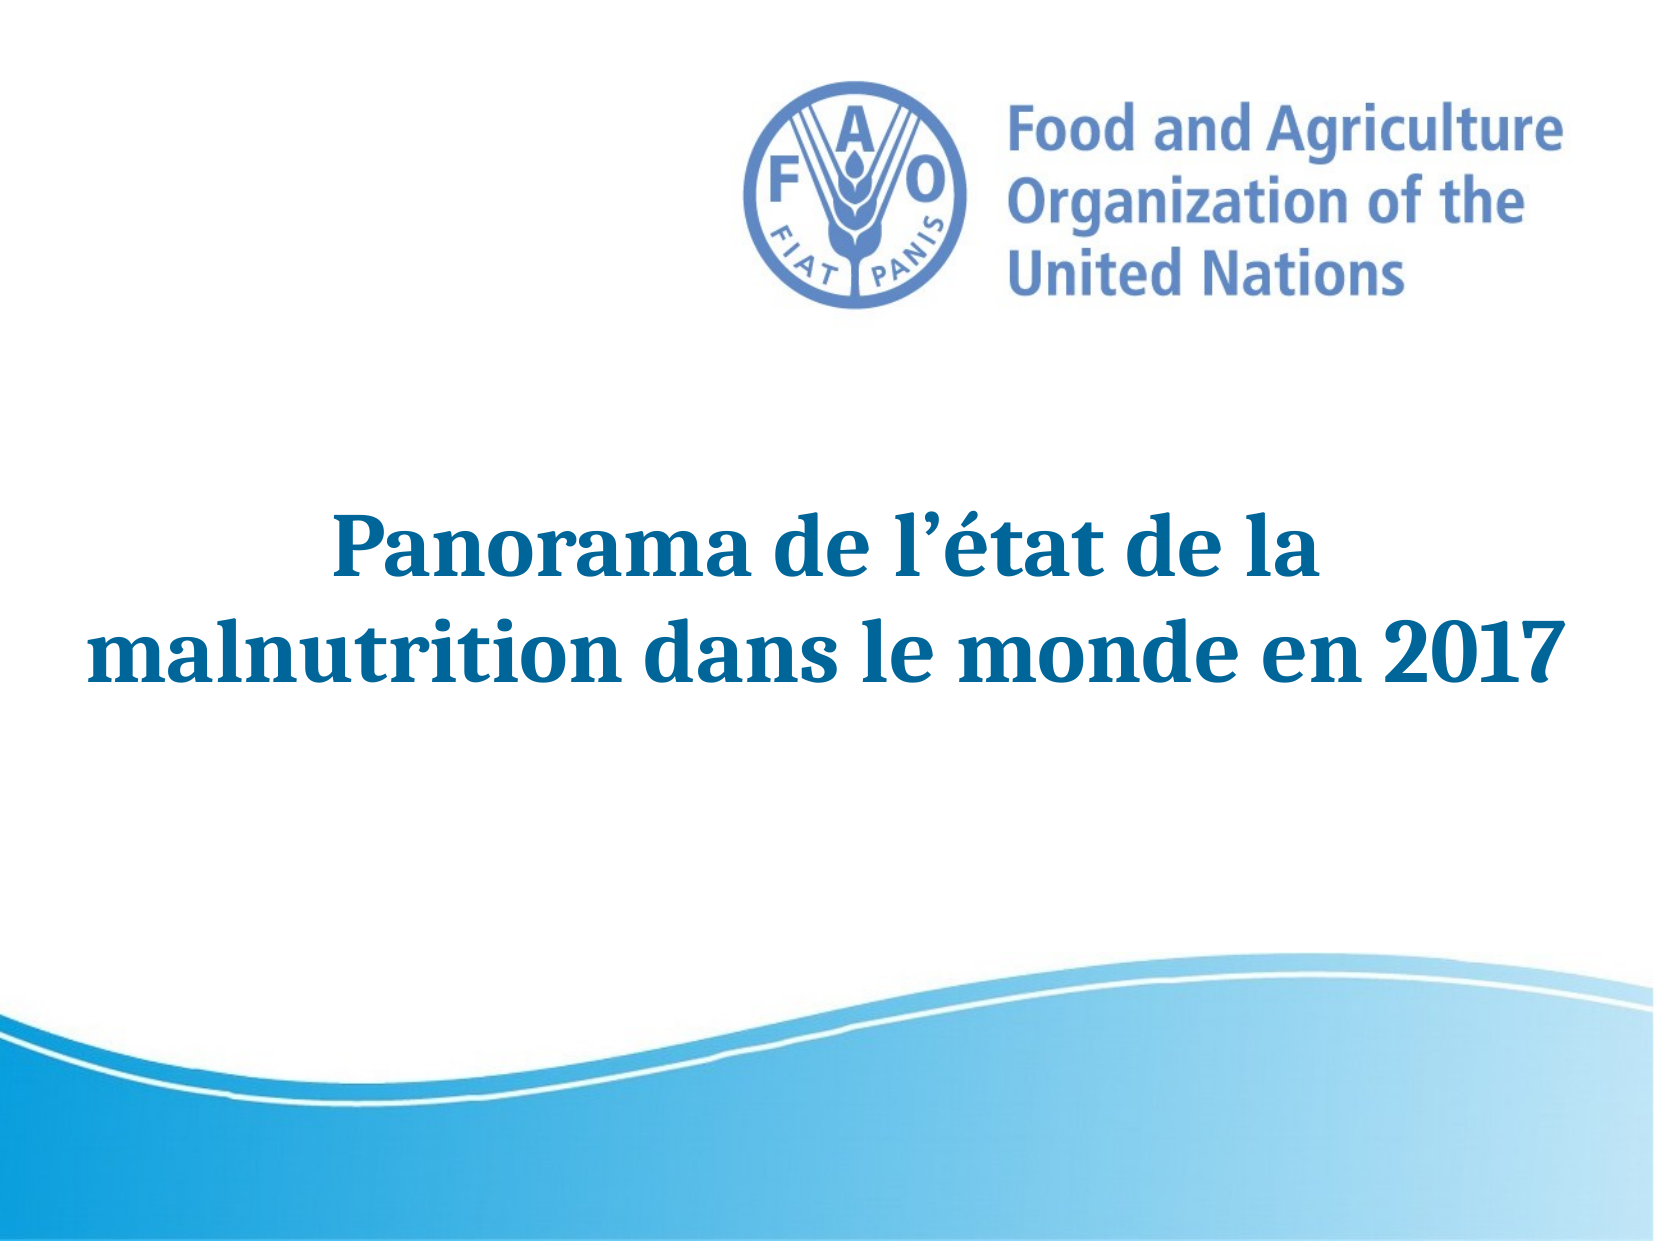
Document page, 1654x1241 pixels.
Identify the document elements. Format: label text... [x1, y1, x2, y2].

picture [649, 0, 1654, 406]
picture [0, 952, 1654, 1241]
title Panorama de l’état de la malnutrition dans le monde en 2017 [82, 437, 1571, 762]
